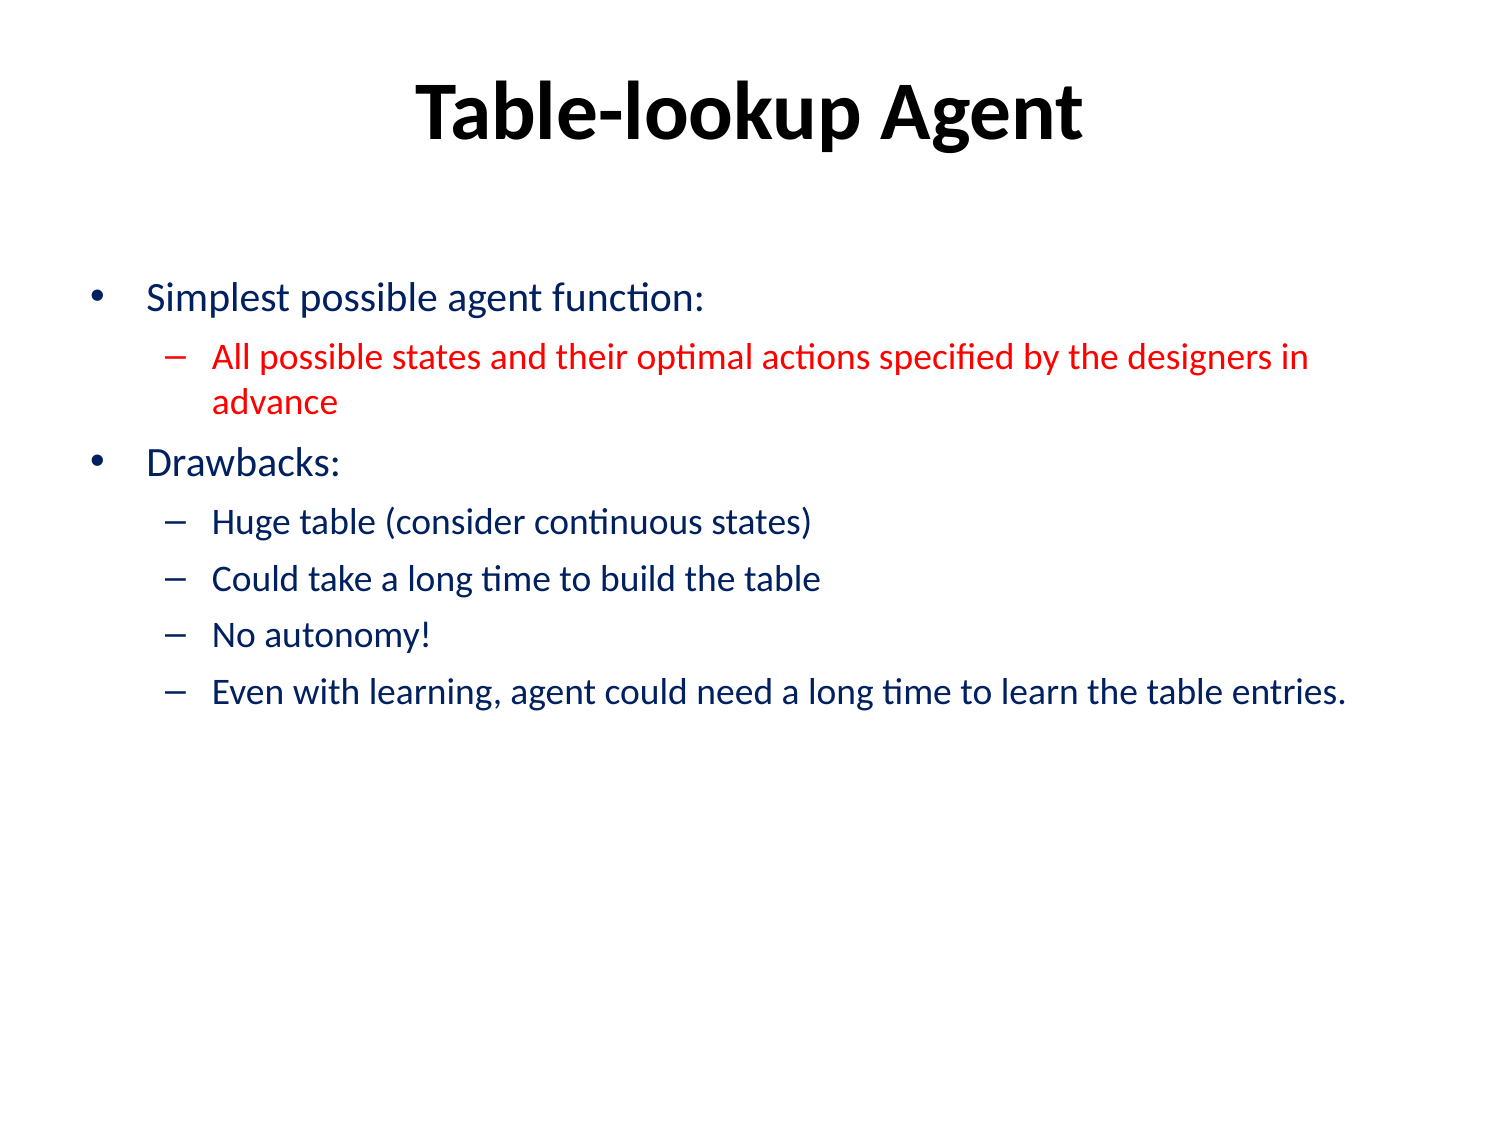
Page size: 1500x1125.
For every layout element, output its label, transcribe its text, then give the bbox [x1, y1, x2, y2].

list Simplest possible agent function: All possible states and their optimal actions specified by the designers in advance Drawbacks: Huge table (consider continuous states) Could take a long time to build the table No autonomy! Even with learning, agent could need a long time to learn the table entries. [75, 262, 1425, 1063]
title Table-lookup Agent [12, 12, 1488, 200]
